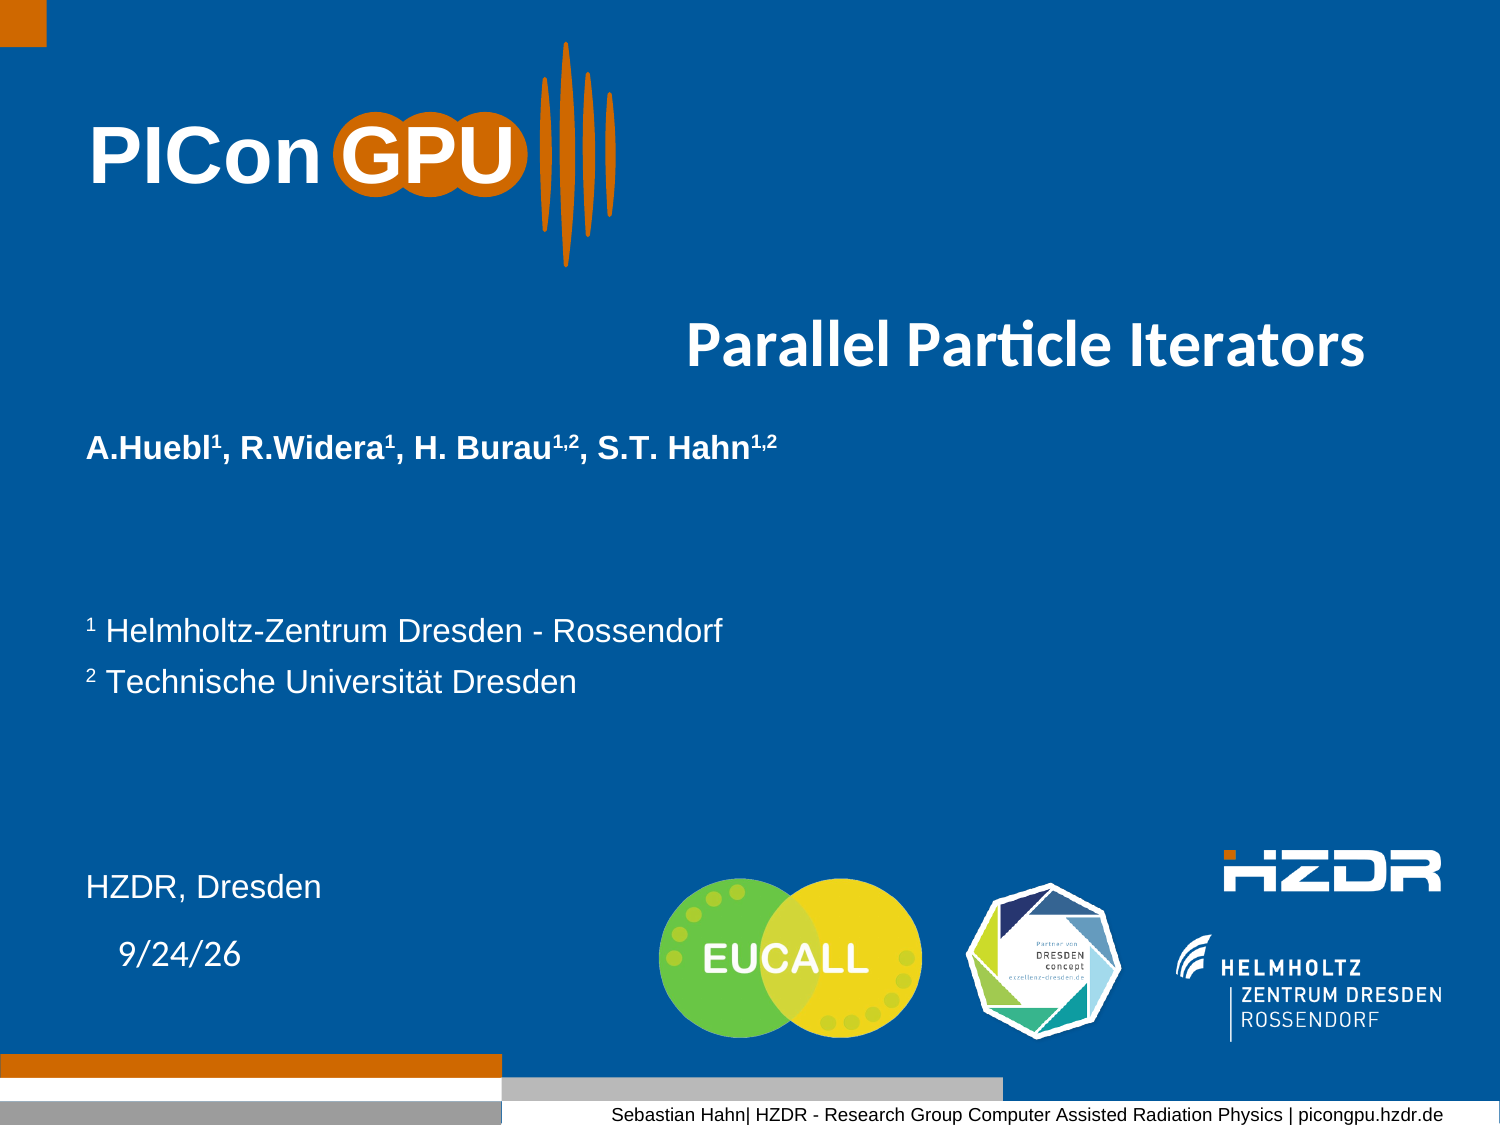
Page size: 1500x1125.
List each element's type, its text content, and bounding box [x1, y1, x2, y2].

picture [82, 35, 626, 274]
picture [1182, 850, 1441, 1042]
list 1 Helmholtz-Zentrum Dresden - Rossendorf 2 Technische Universität Dresden HZDR, Dresden [70, 727, 1182, 1070]
list A.Huebl1, R.Widera1, H. Burau1,2, S.T. Hahn1,2 [70, 418, 1264, 727]
list Parallel Particle Iterators [64, 101, 1382, 471]
